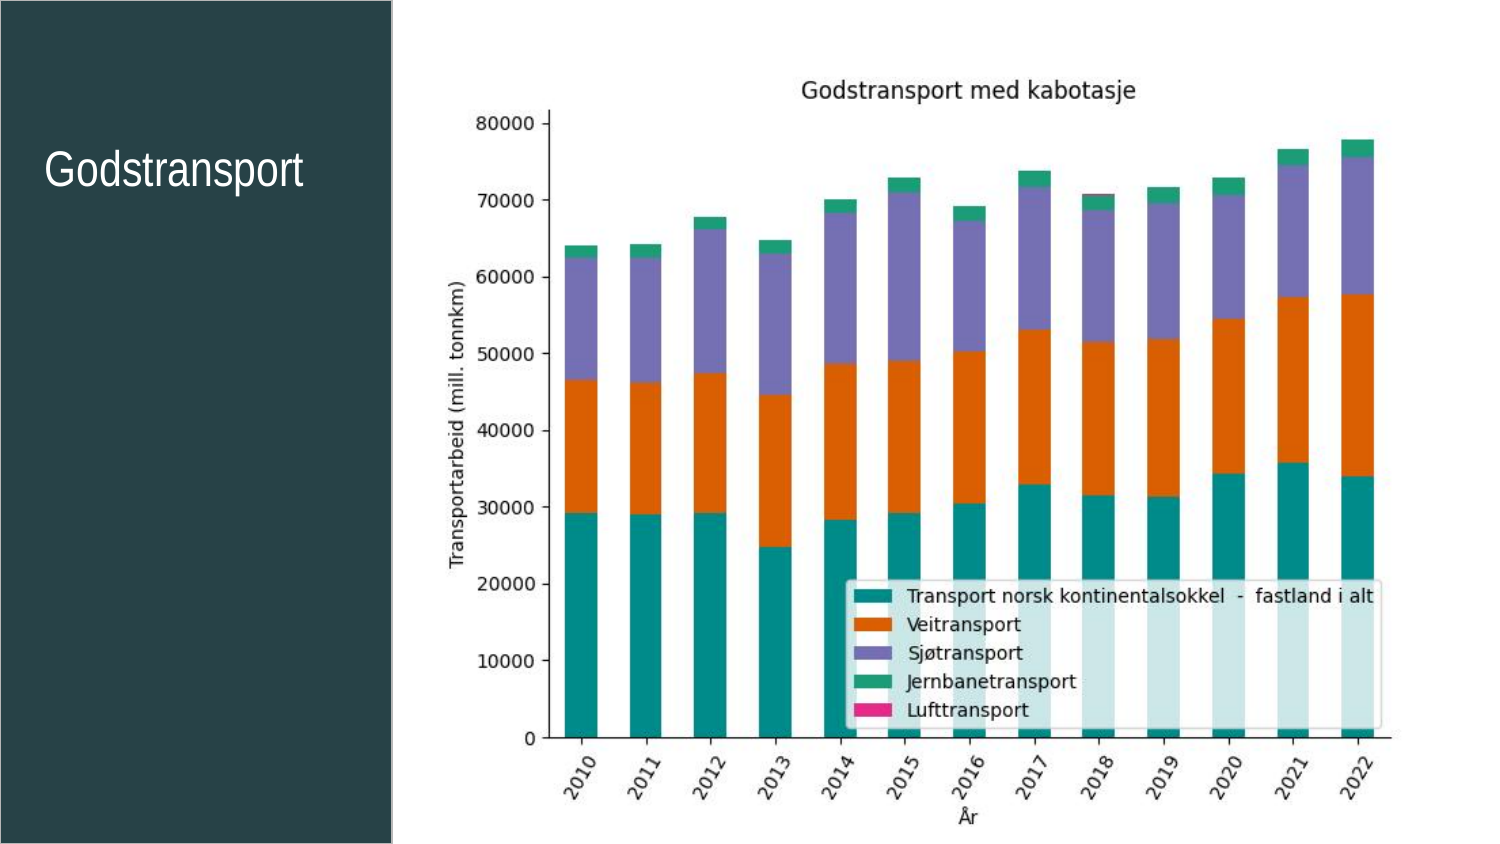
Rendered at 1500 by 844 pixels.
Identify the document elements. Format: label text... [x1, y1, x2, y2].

picture [413, 12, 1499, 827]
title Godstransport [29, 88, 413, 213]
text_box [0, 0, 393, 844]
